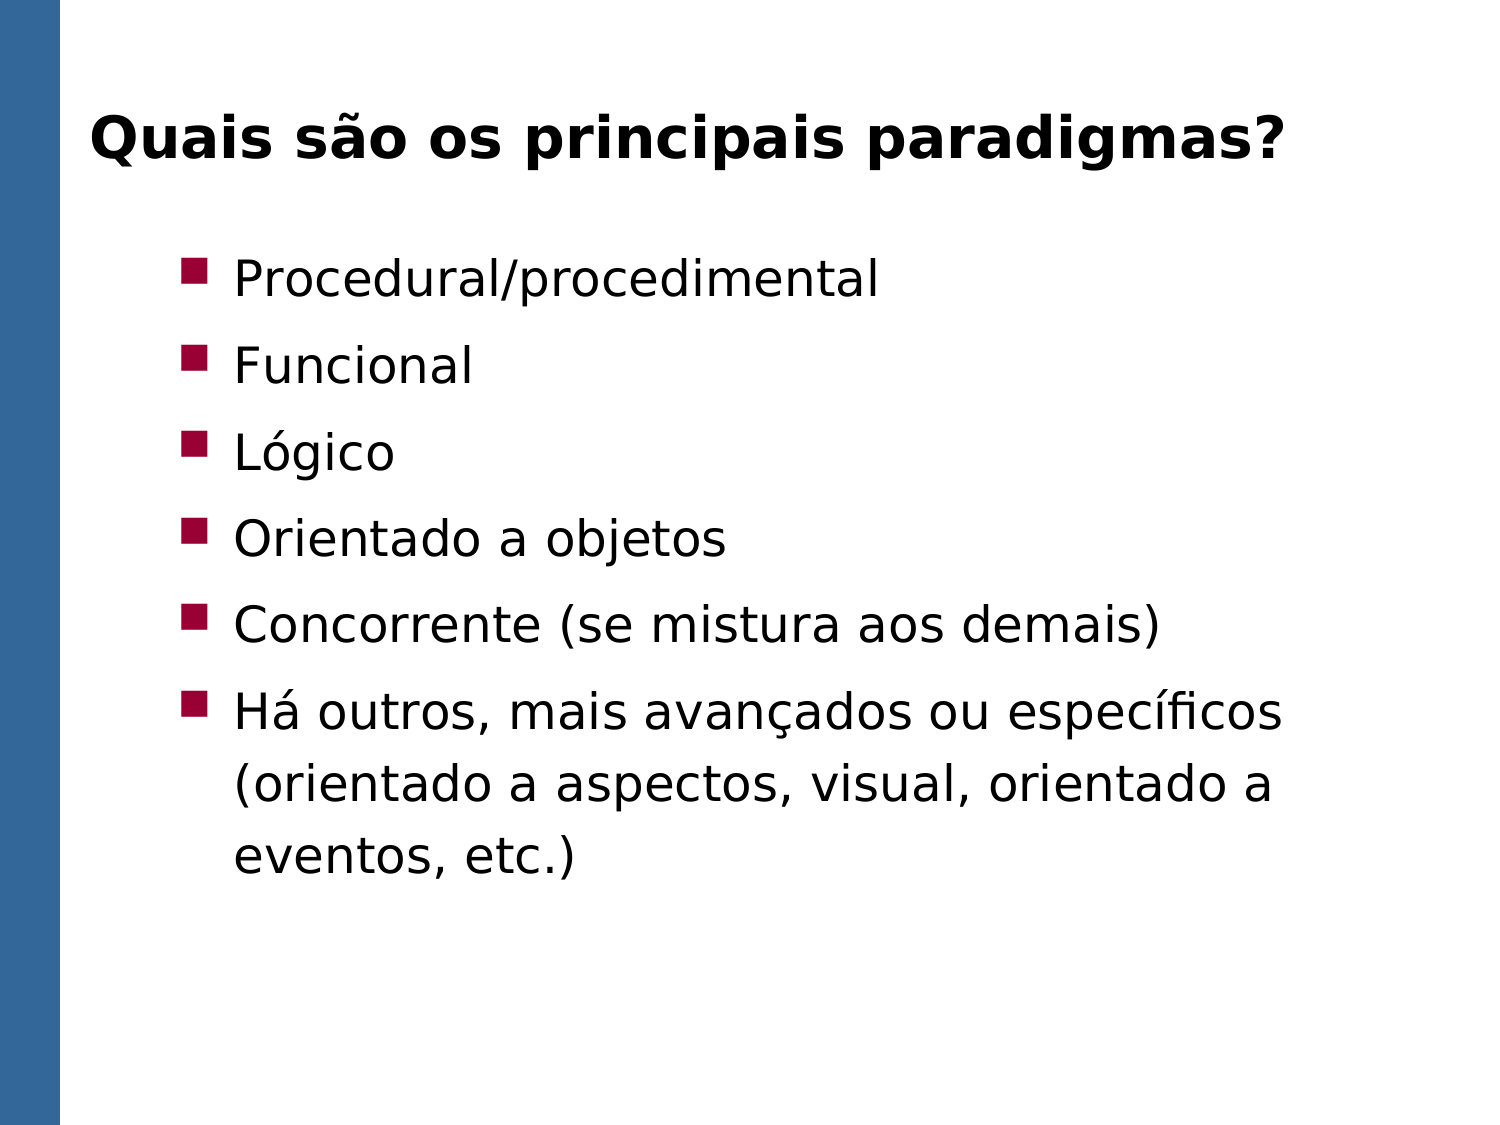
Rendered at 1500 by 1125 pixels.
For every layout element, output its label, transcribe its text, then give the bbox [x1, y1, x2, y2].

list Procedural/procedimental Funcional Lógico Orientado a objetos Concorrente (se mistura aos demais) Há outros, mais avançados ou específicos (orientado a aspectos, visual, orientado a eventos, etc.) [162, 227, 1451, 1024]
title Quais são os principais paradigmas? [75, 38, 1447, 232]
